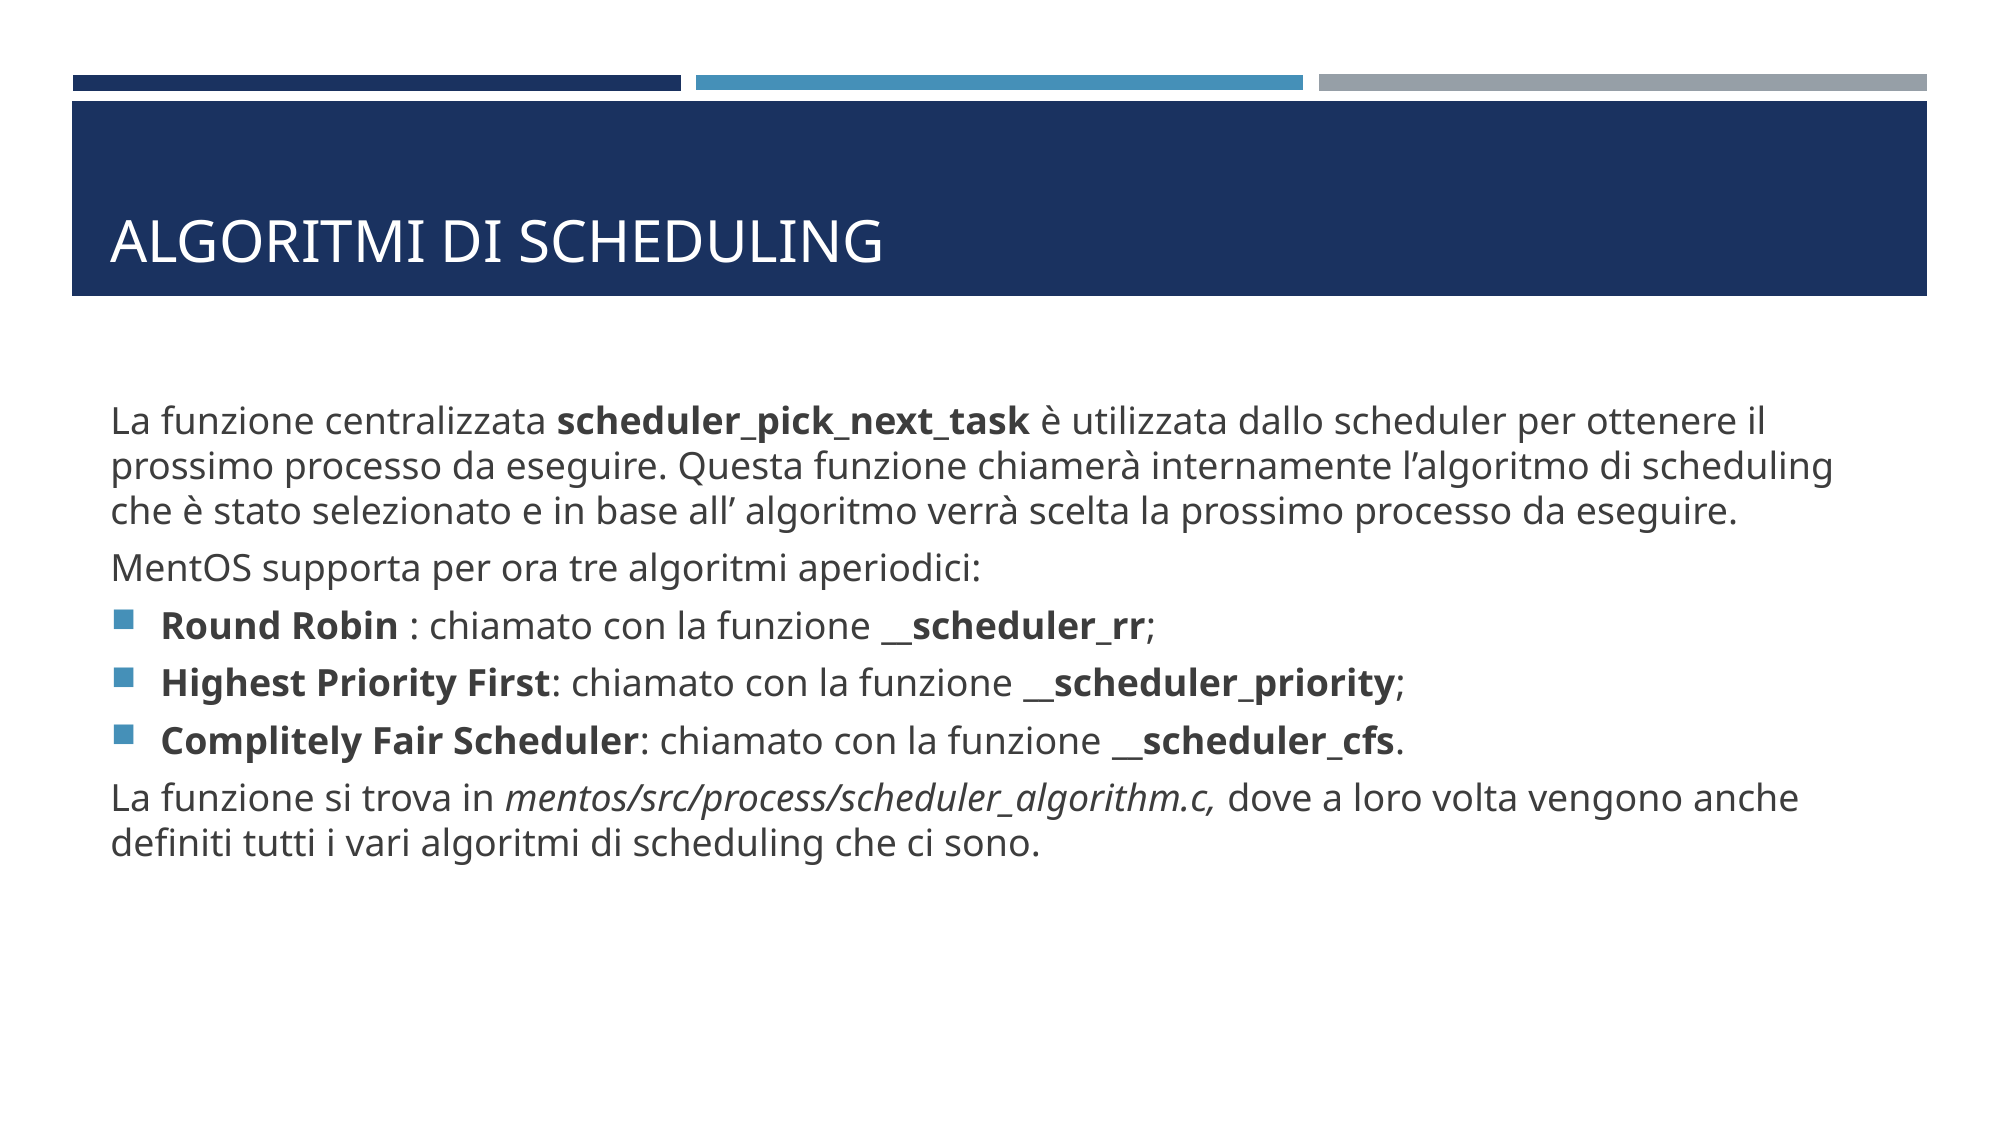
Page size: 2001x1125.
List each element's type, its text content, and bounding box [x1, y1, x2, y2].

title Algoritmi di Scheduling [95, 115, 1905, 282]
list La funzione centralizzata scheduler_pick_next_task è utilizzata dallo scheduler per ottenere il prossimo processo da eseguire. Questa funzione chiamerà internamente l’algoritmo di scheduling che è stato selezionato e in base all’ algoritmo verrà scelta la prossimo processo da eseguire. MentOS supporta per ora tre algoritmi aperiodici: Round Robin : chiamato con la funzione __scheduler_rr; Highest Priority First: chiamato con la funzione __scheduler_priority; Complitely Fair Scheduler: chiamato con la funzione __scheduler_cfs. La funzione si trova in mentos/src/process/scheduler_algorithm.c, dove a loro volta vengono anche definiti tutti i vari algoritmi di scheduling che ci sono. [95, 357, 1905, 962]
